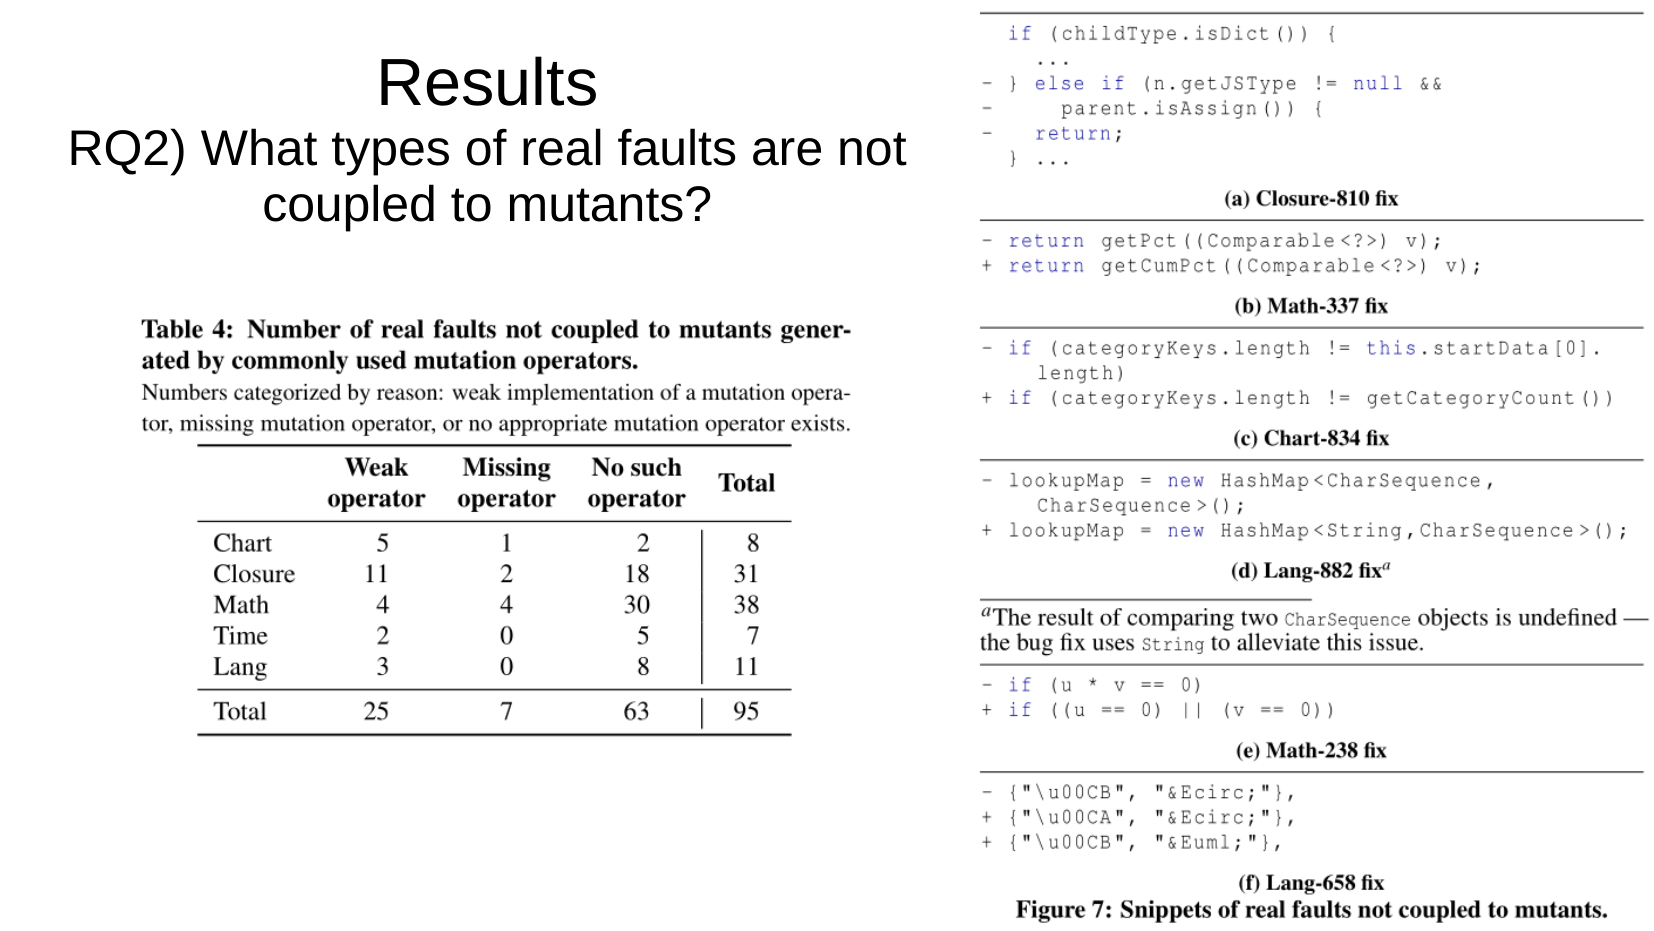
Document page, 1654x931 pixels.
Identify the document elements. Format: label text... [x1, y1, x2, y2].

title Results RQ2) What types of real faults are not coupled to mutants? [0, 37, 973, 241]
picture [973, 0, 1654, 931]
picture [135, 308, 862, 751]
